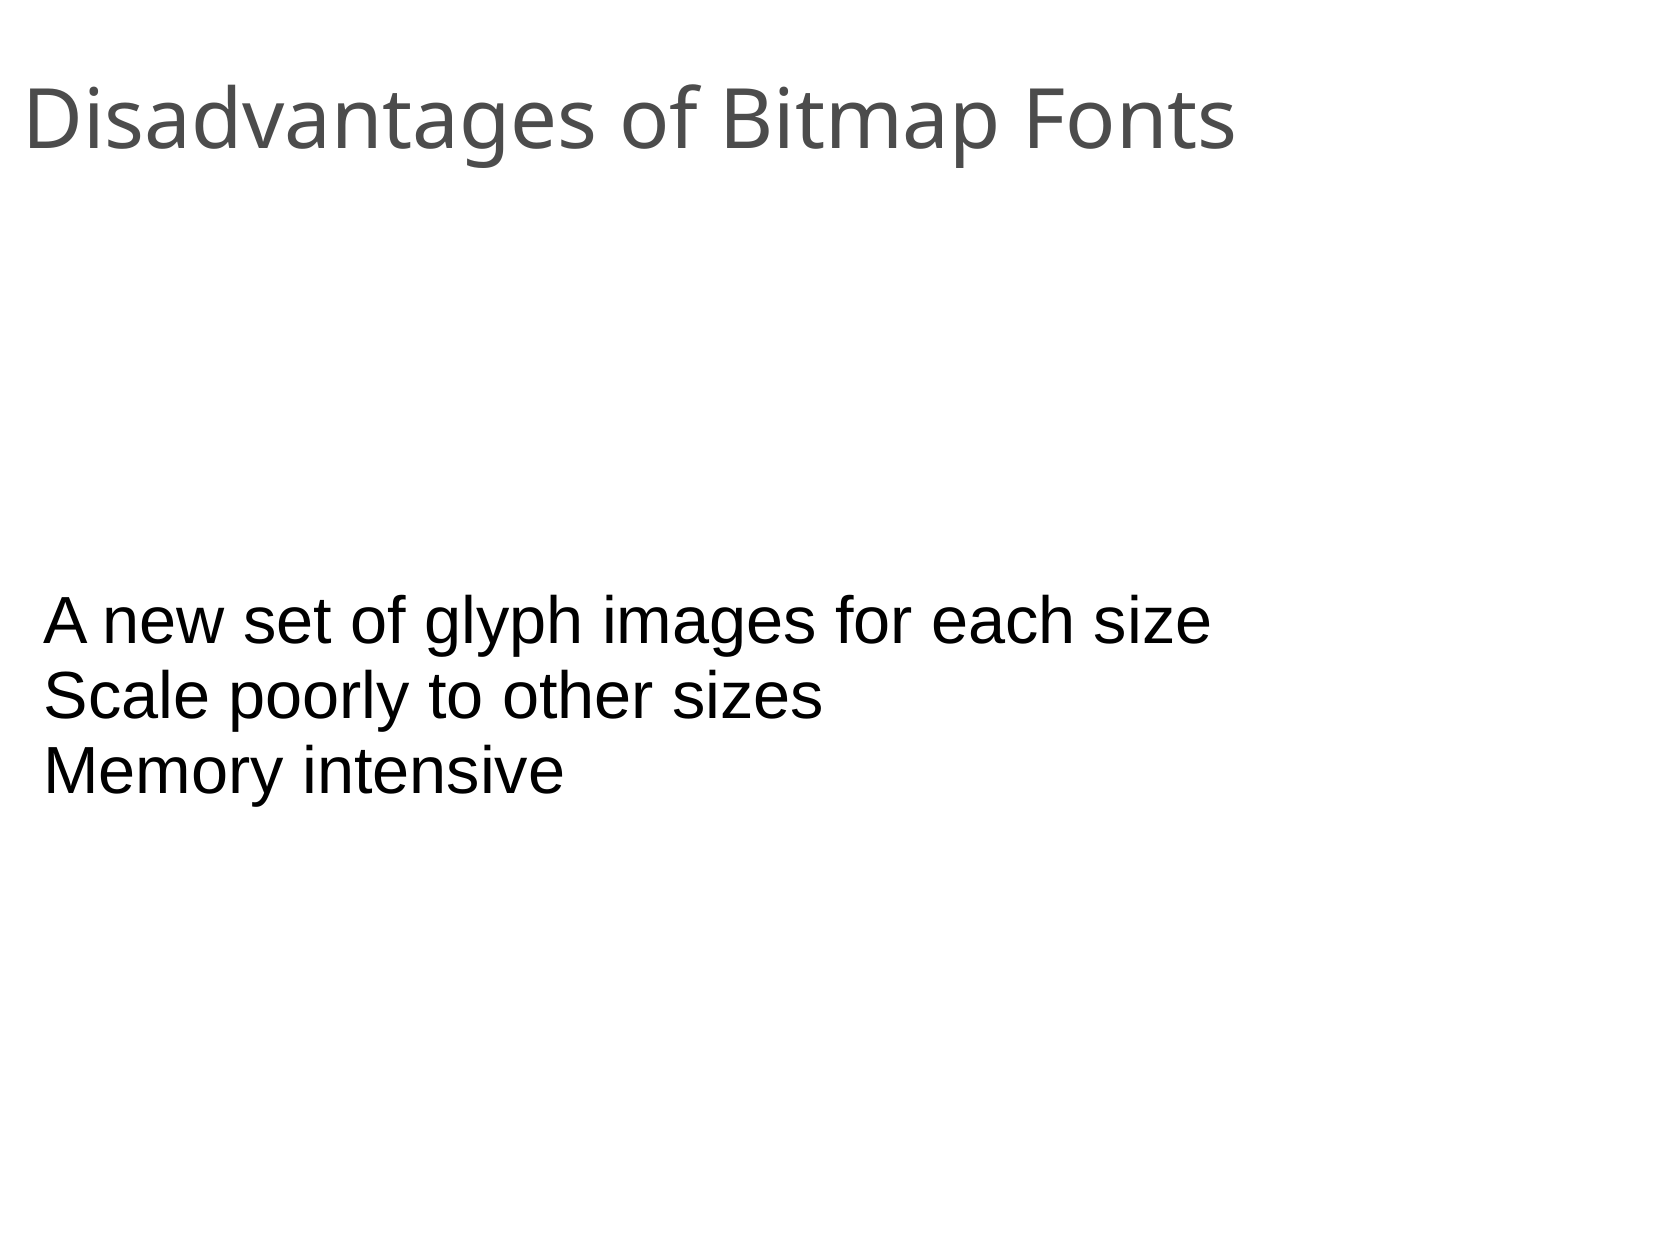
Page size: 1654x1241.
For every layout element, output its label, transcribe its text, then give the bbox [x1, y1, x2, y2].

title Disadvantages of Bitmap Fonts [22, 26, 1654, 205]
subtitle A new set of glyph images for each size Scale poorly to other sizes Memory intensive [25, 233, 1654, 1158]
